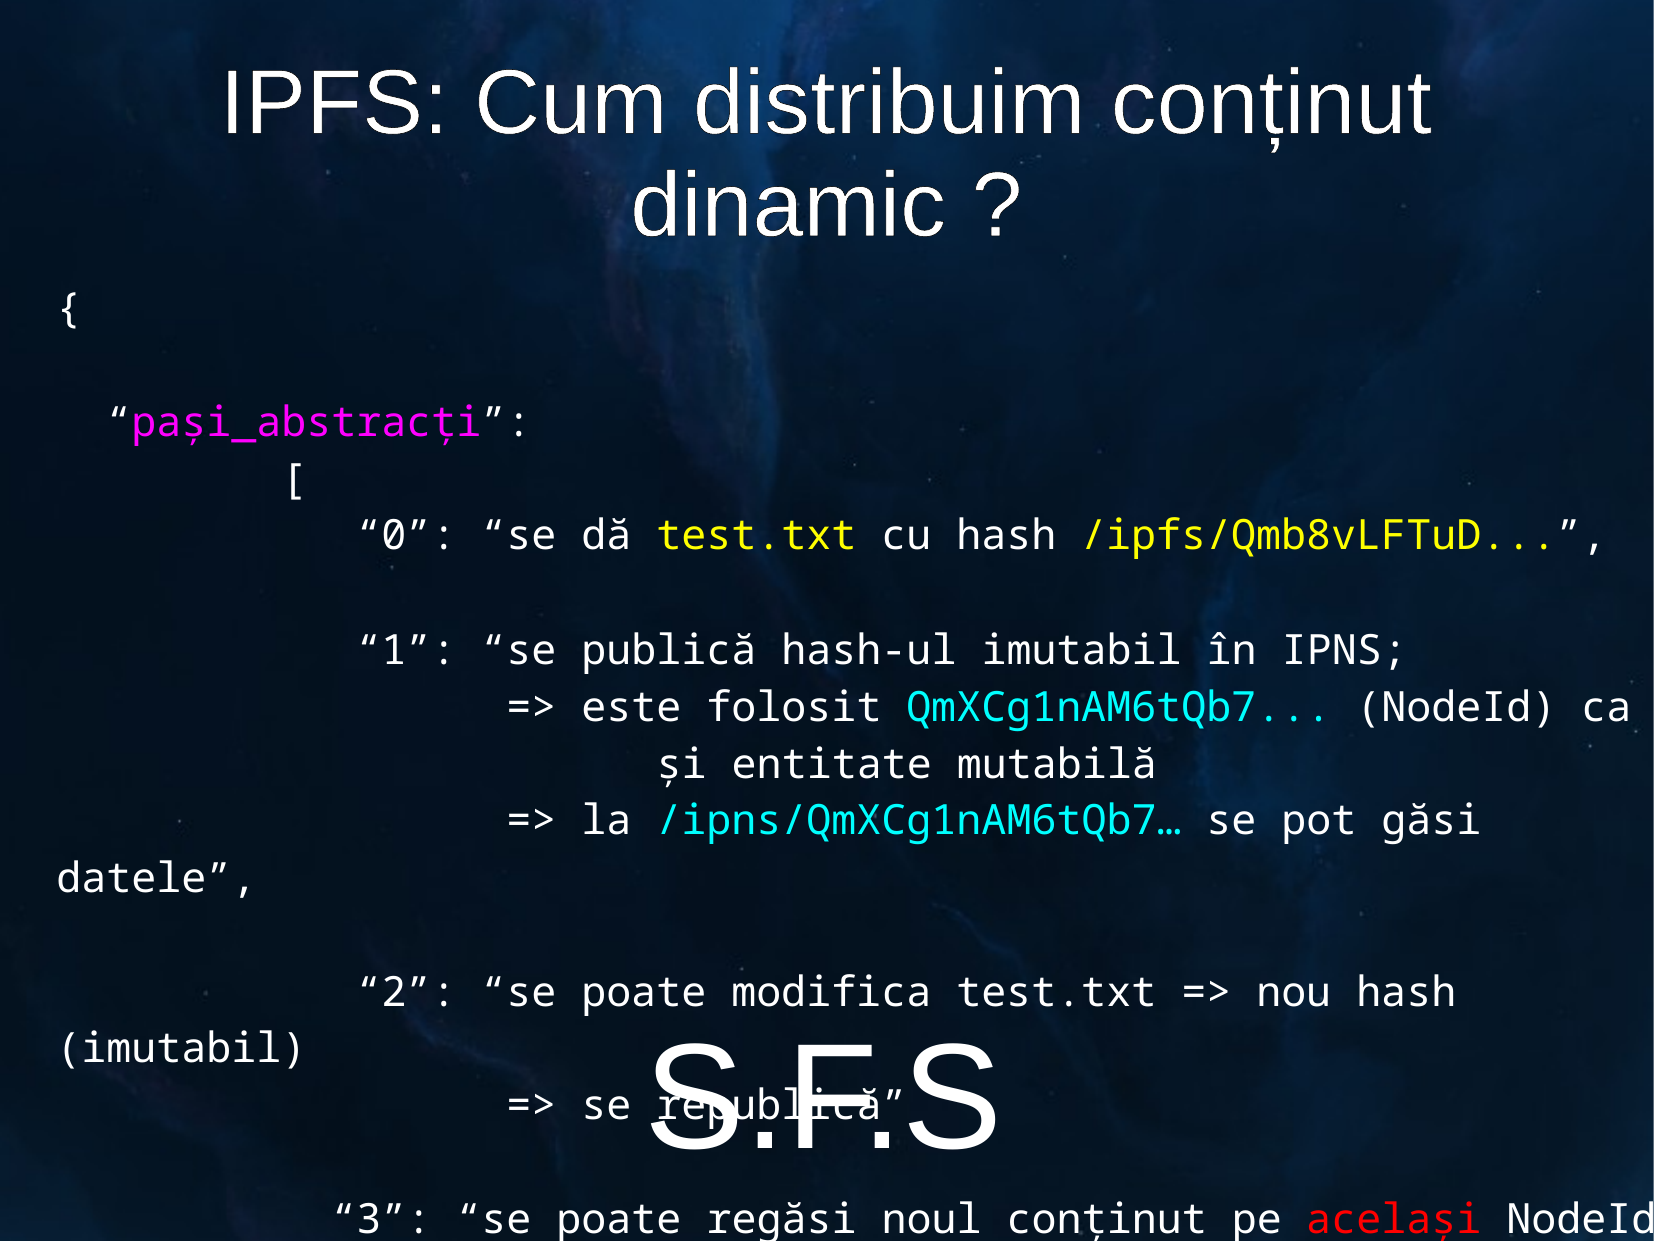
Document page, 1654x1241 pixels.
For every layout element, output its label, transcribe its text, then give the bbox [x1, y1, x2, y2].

text_box S.F.S [630, 1005, 1366, 1188]
picture [213, 1042, 225, 1059]
picture [0, 0, 1654, 1241]
picture [762, 1213, 774, 1230]
text_box { “pași_abstracți”: [ “0”: “se dă test.txt cu hash /ipfs/Qmb8vLFTuD...”, “1”: “se publică hash-ul imutabil în IPNS; => este folosit QmXCg1nAM6tQb7... (NodeId) ca și entitate mutabilă => la /ipns/QmXCg1nAM6tQb7… se pot găsi datele”, “2”: “se poate modifica test.txt => nou hash (imutabil) => se republică” “3”: “se poate regăsi noul conținut pe același NodeId în IPNS (mutabil) după republicare” ] } [41, 270, 1654, 1033]
picture [1238, 1213, 1250, 1230]
title IPFS: Cum distribuim conținut dinamic ? [82, 49, 1571, 257]
picture [563, 1213, 575, 1230]
